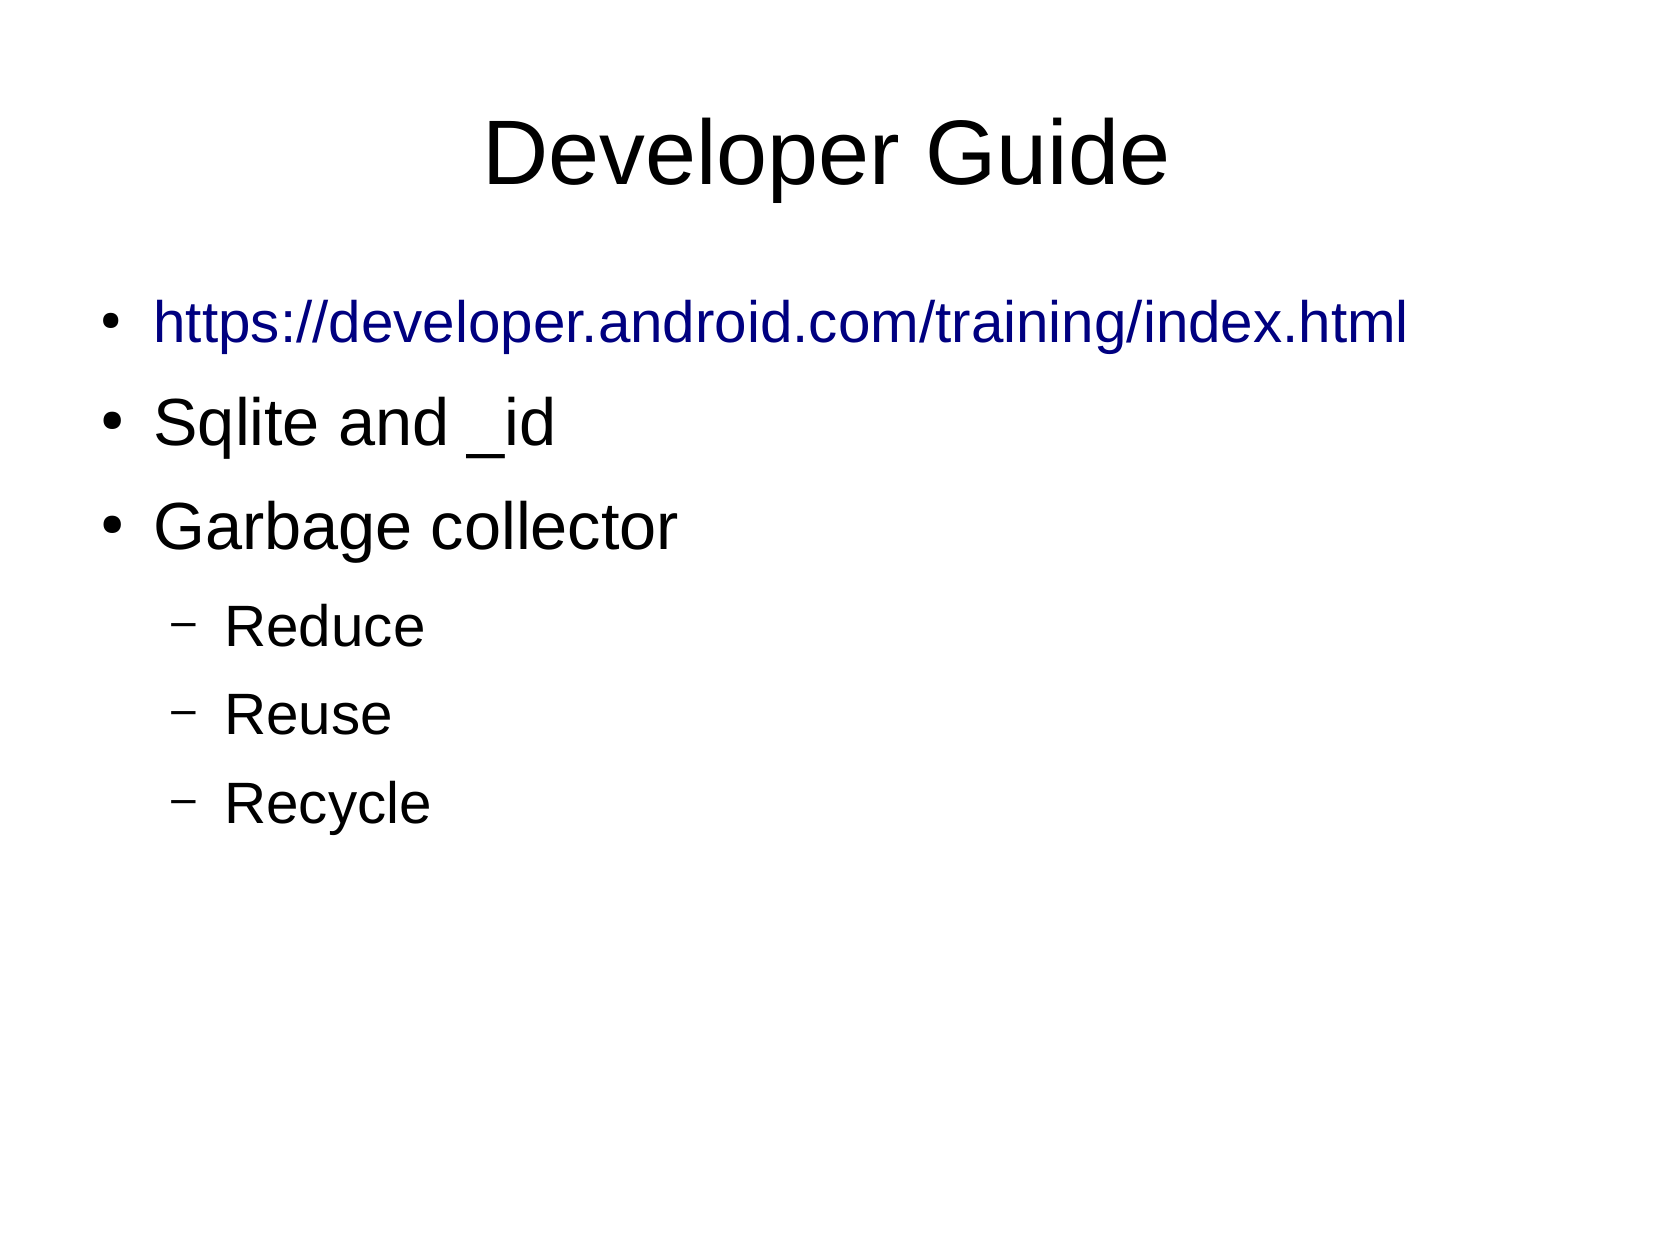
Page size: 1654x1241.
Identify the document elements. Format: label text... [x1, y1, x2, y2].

title Developer Guide [82, 49, 1571, 257]
list https://developer.android.com/training/index.html Sqlite and _id Garbage collector Reduce Reuse Recycle [82, 290, 1571, 1010]
